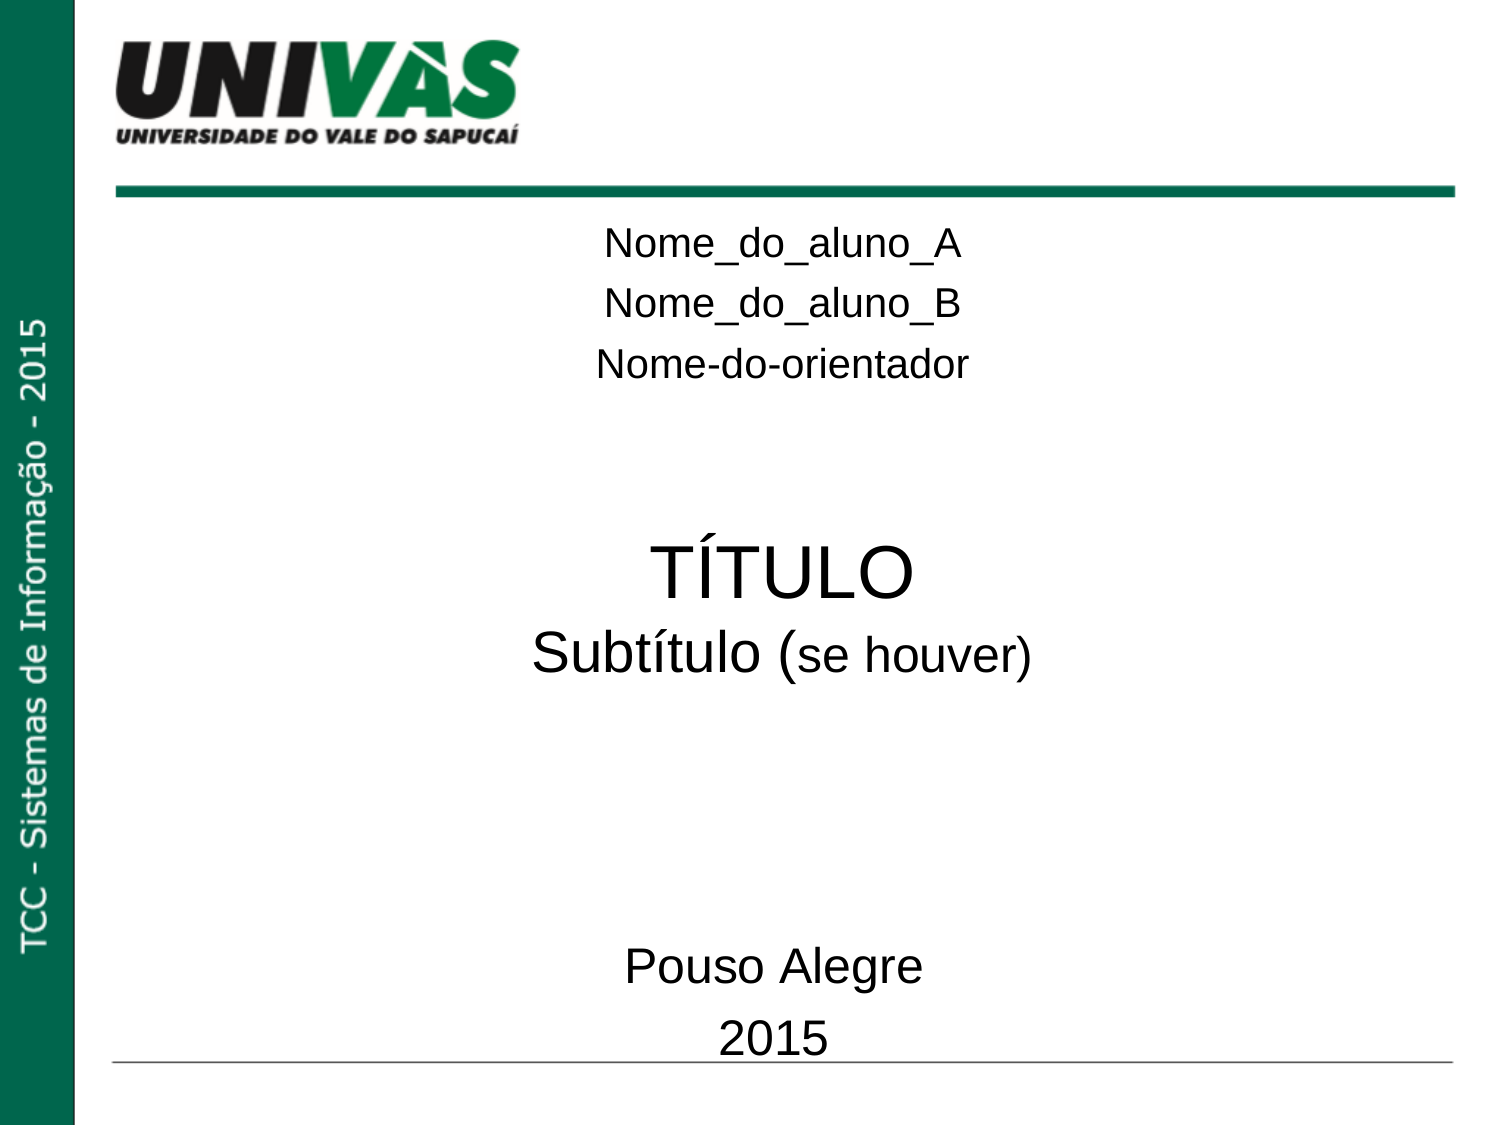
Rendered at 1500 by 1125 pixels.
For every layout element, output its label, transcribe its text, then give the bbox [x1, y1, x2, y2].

picture [0, 0, 1500, 1125]
text_box Pouso Alegre 2015 [105, 925, 1443, 1071]
text_box TÍTULO Subtítulo (se houver) [122, 479, 1443, 728]
text_box Nome_do_aluno_A Nome_do_aluno_B Nome-do-orientador [123, 208, 1443, 394]
